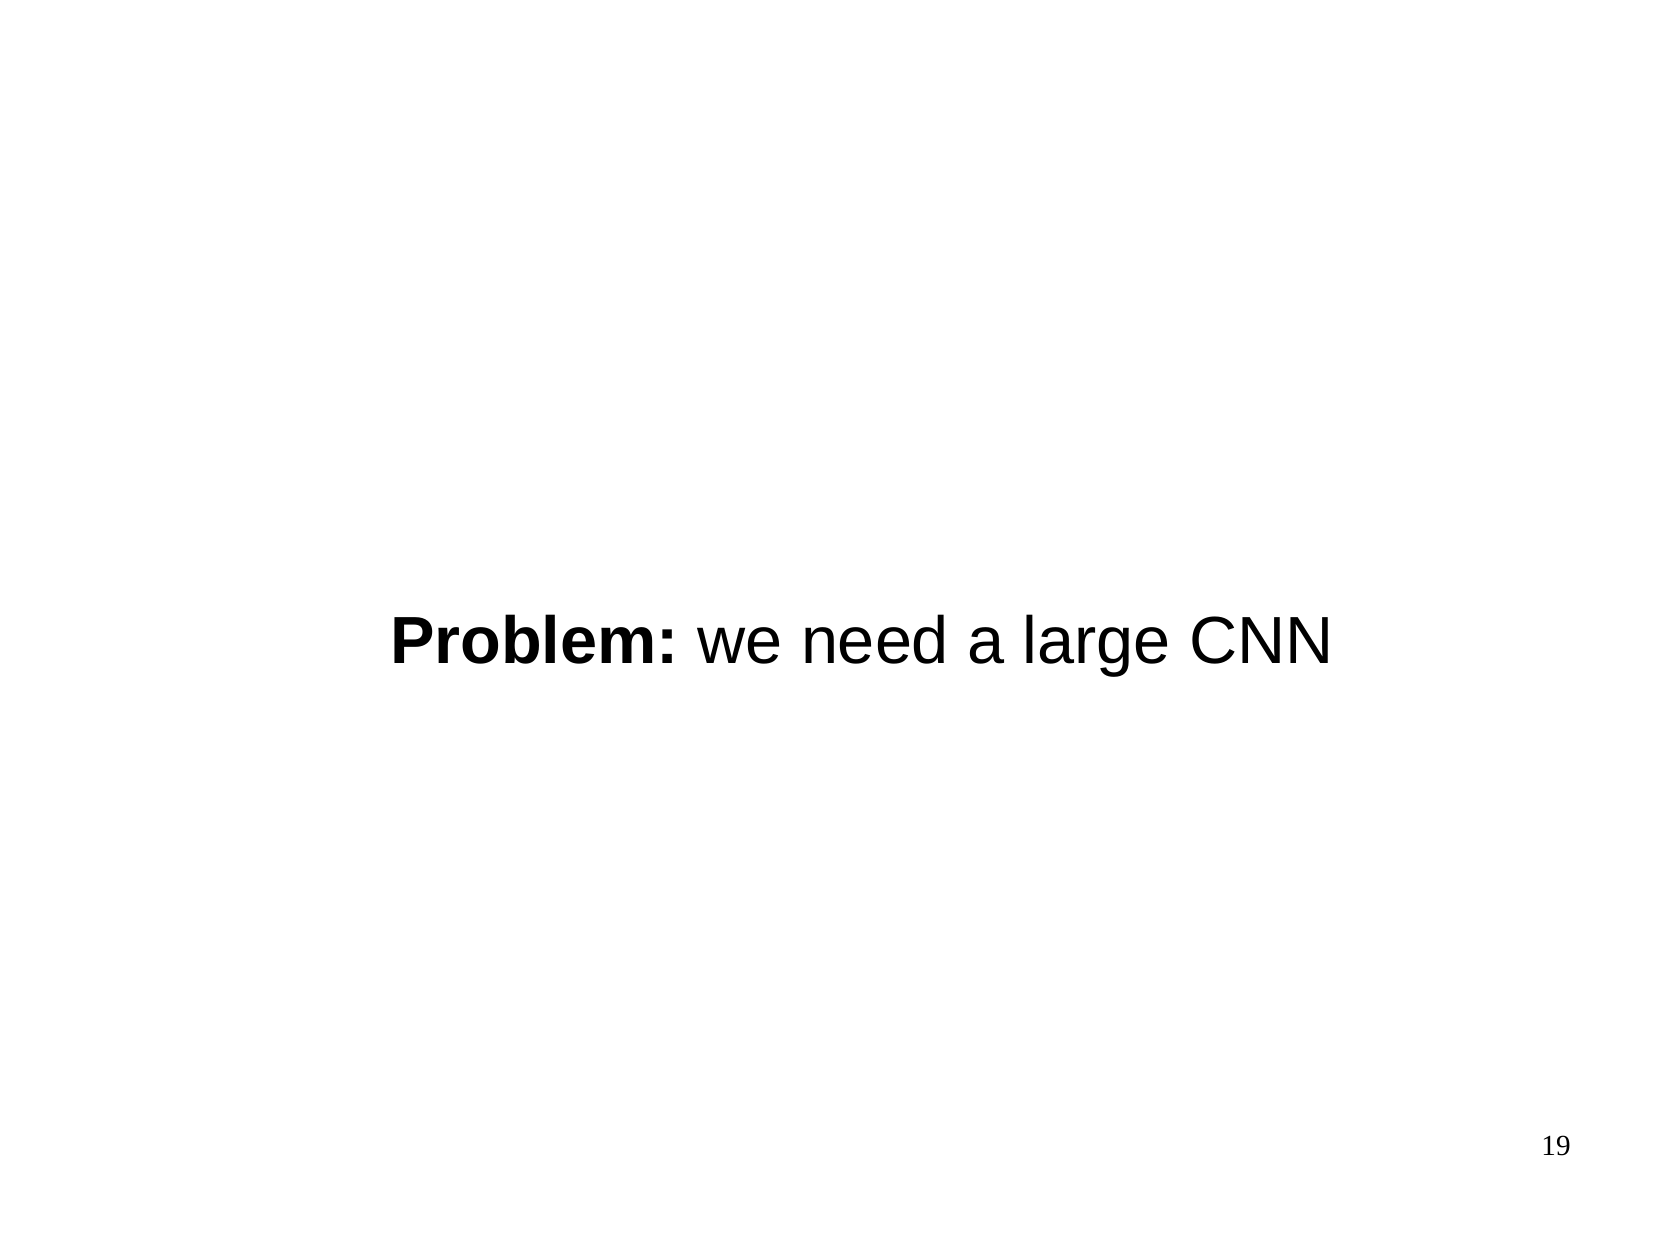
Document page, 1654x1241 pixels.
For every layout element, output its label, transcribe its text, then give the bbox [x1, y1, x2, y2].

list Problem: we need a large CNN [82, 290, 1571, 1010]
